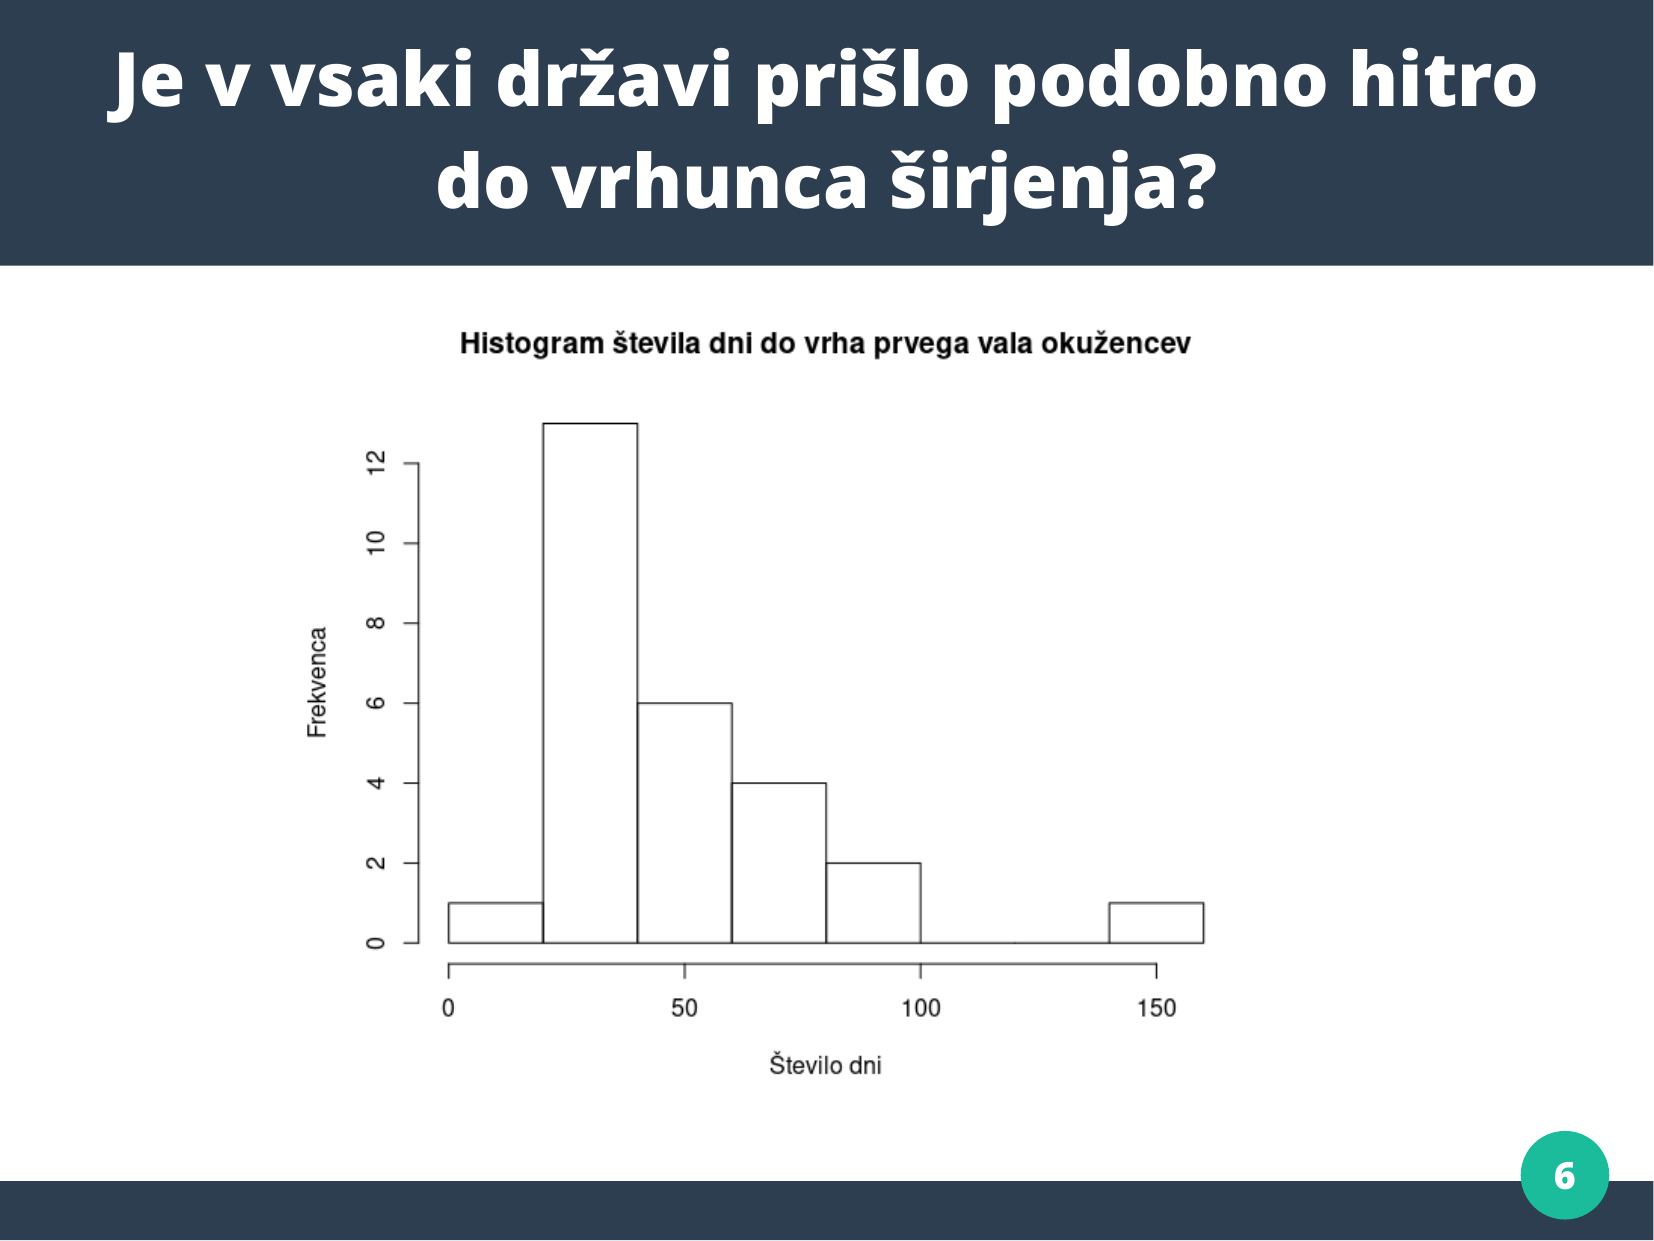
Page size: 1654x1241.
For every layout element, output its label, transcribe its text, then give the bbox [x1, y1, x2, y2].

picture [300, 284, 1295, 1112]
title Je v vsaki državi prišlo podobno hitro do vrhunca širjenja? [59, 49, 1595, 207]
